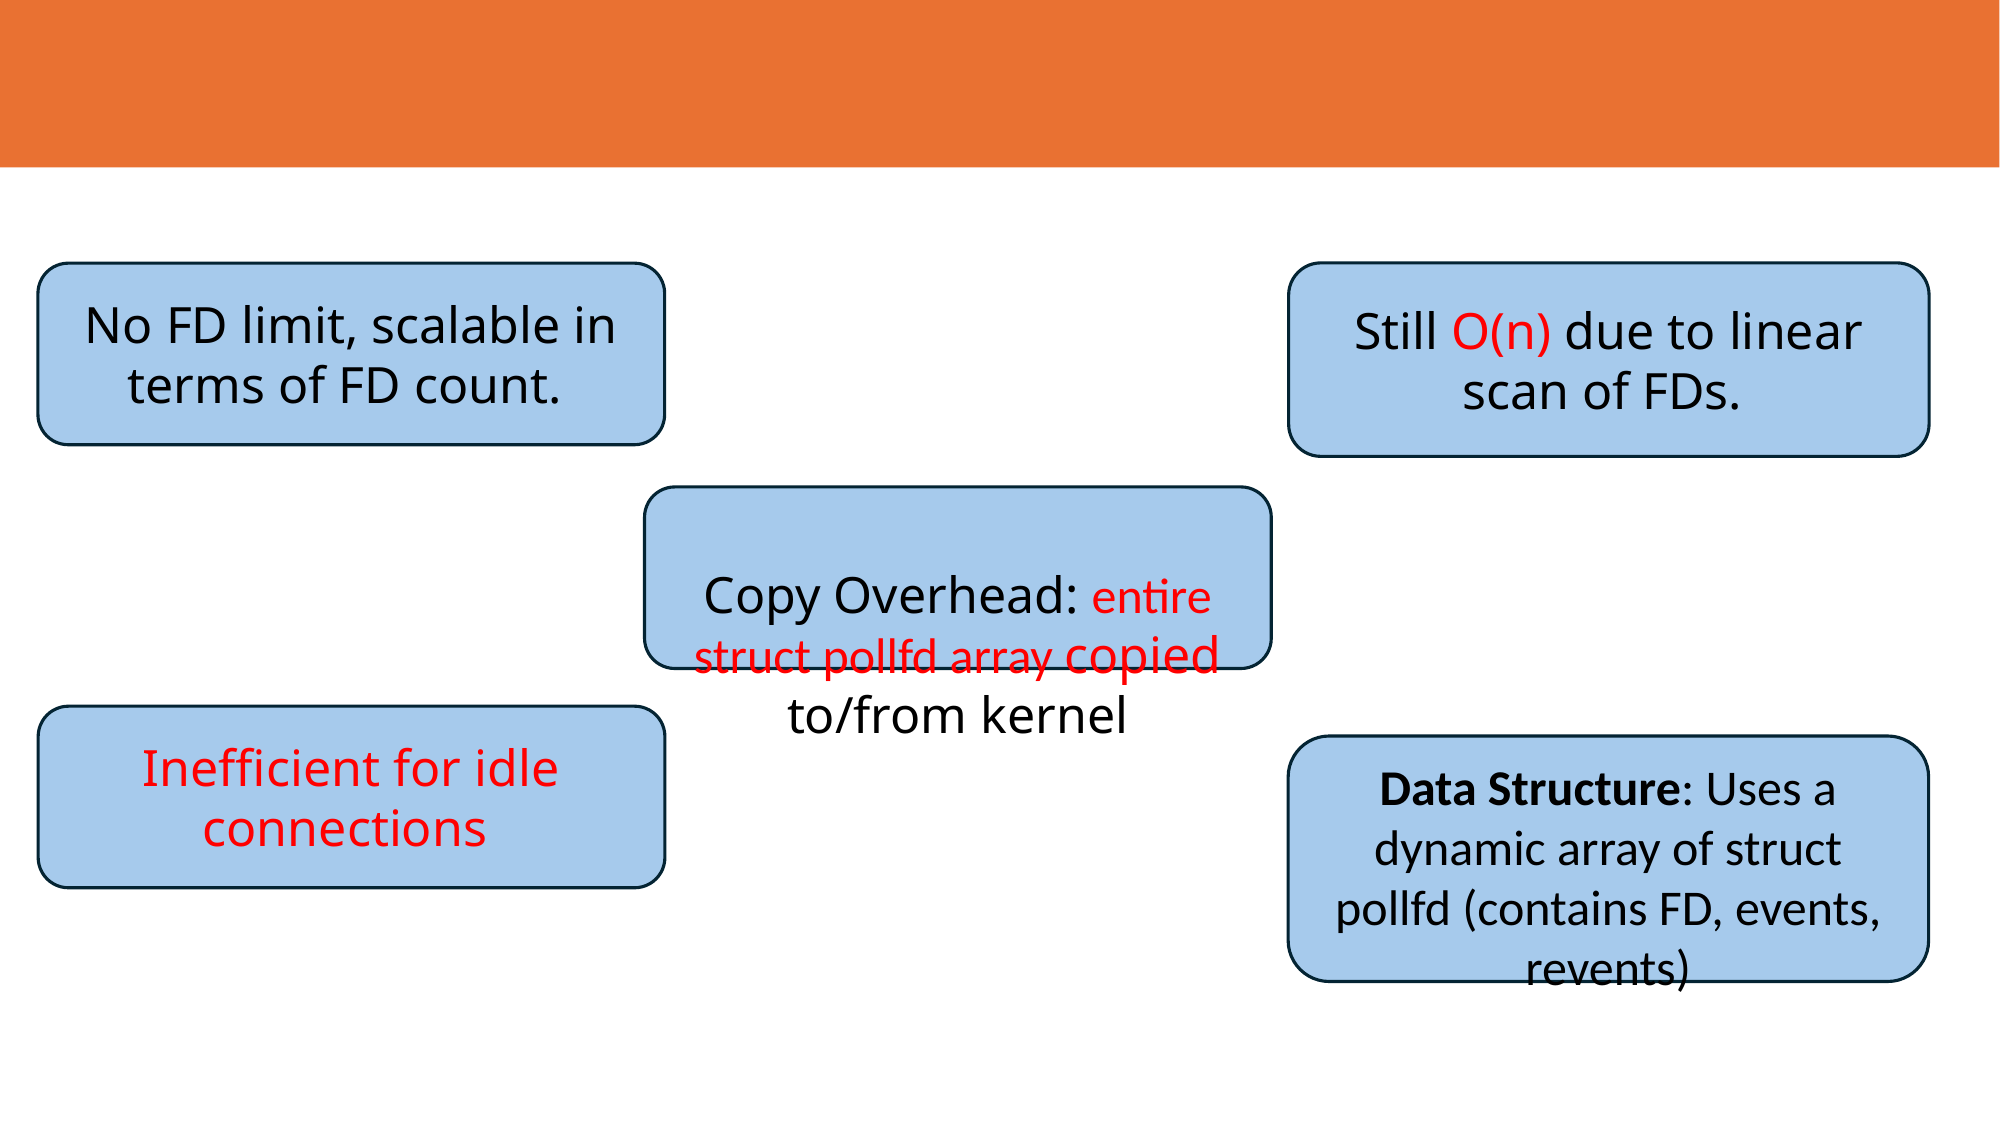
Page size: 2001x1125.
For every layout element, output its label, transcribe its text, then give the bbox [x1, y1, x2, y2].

text_box Inefficient for idle connections [38, 706, 665, 888]
text_box Still O(n) due to linear scan of FDs. [1288, 262, 1930, 457]
text_box Data Structure: Uses a dynamic array of struct pollfd (contains FD, events, revents) [1288, 736, 1929, 982]
text_box Copy Overhead: entire struct pollfd array copied to/from kernel [644, 486, 1272, 669]
text_box No FD limit, scalable in terms of FD count. [37, 263, 665, 445]
title poll() [0, 0, 2000, 168]
